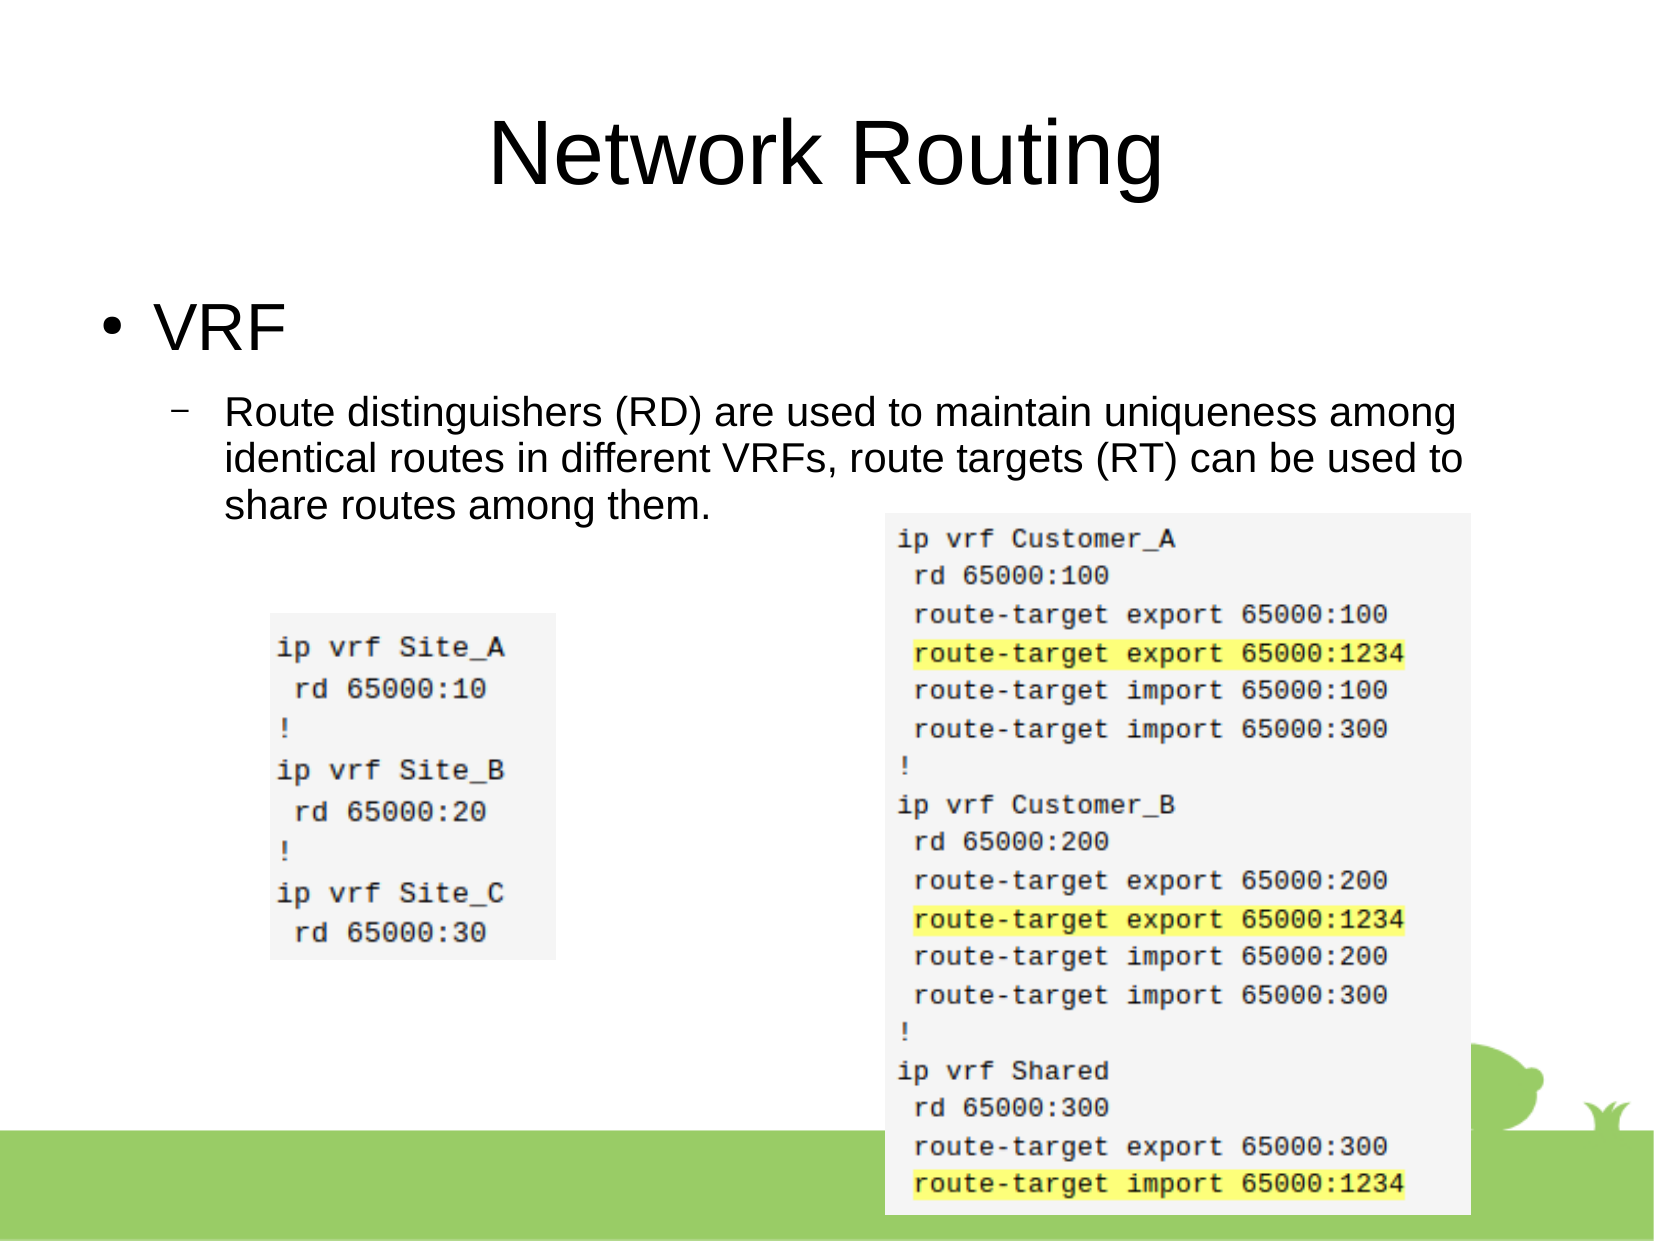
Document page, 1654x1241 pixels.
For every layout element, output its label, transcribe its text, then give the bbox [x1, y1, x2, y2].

title Network Routing [82, 49, 1571, 257]
picture [0, 0, 1654, 1241]
list VRF Route distinguishers (RD) are used to maintain uniqueness among identical routes in different VRFs, route targets (RT) can be used to share routes among them. [82, 290, 1571, 1010]
